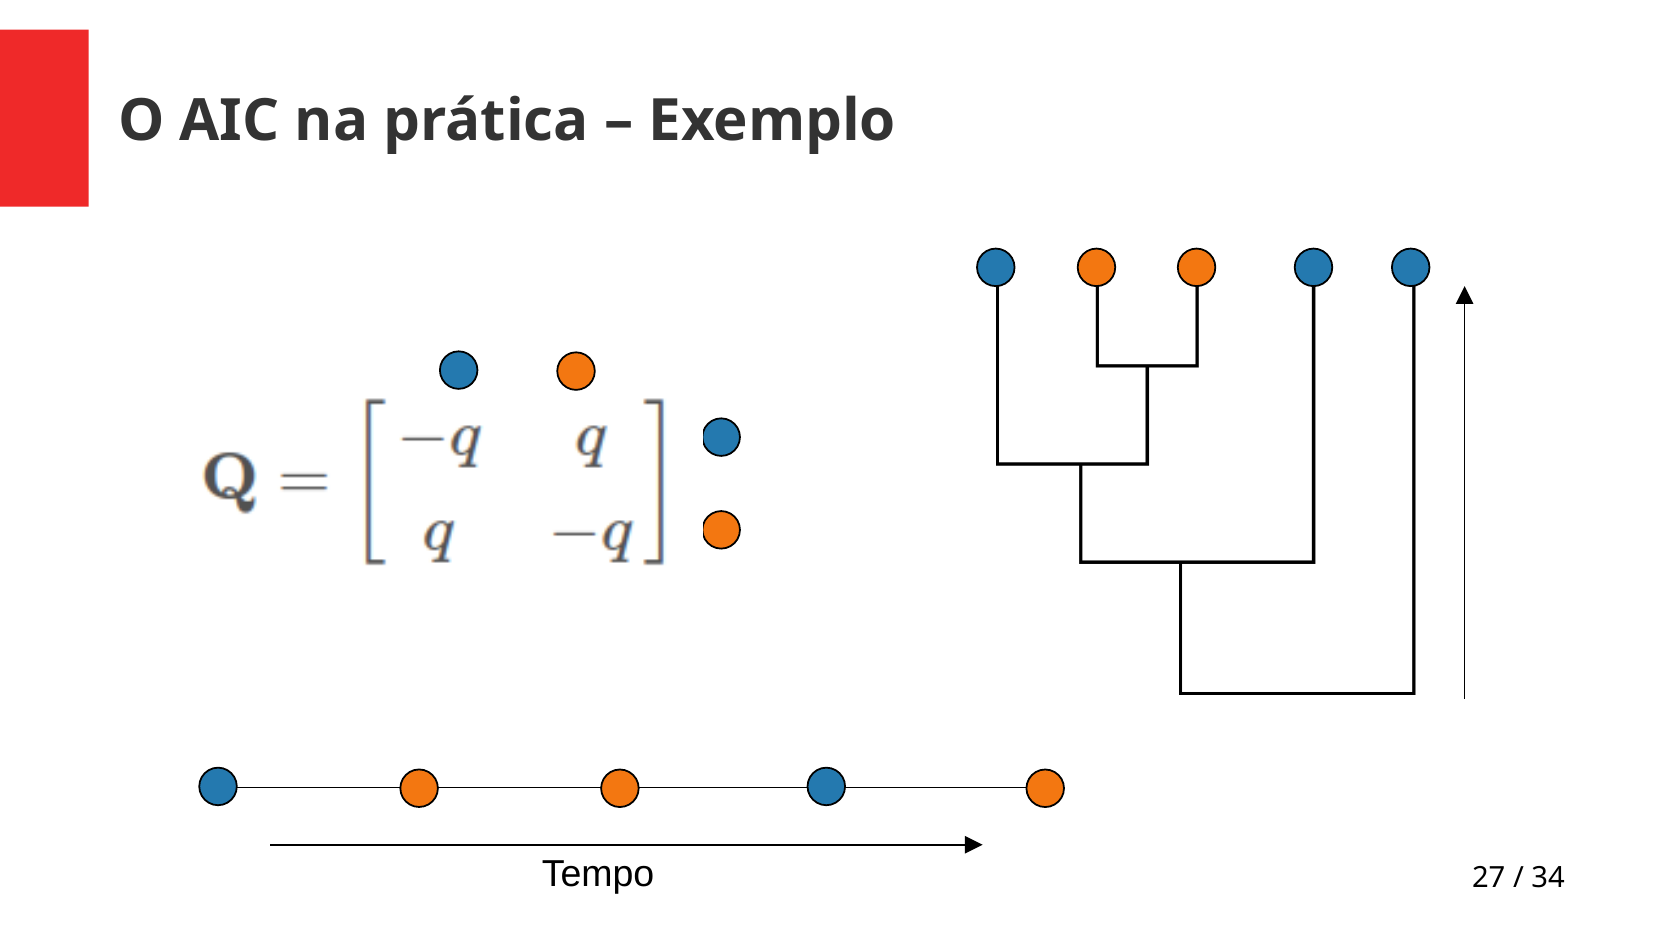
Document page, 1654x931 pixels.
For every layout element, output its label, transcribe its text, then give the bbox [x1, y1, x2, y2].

text_box [400, 769, 438, 807]
text_box [601, 769, 639, 808]
picture [1414, 248, 1428, 258]
text_box [1077, 248, 1116, 287]
text_box [807, 767, 846, 806]
picture [982, 248, 1428, 718]
text_box [199, 767, 237, 806]
text_box [977, 248, 1015, 287]
text_box [439, 351, 478, 389]
title O AIC na prática – Exemplo [118, 29, 1595, 207]
text_box [1026, 769, 1064, 808]
text_box [557, 352, 595, 390]
text_box [1177, 248, 1216, 287]
text_box [1391, 248, 1430, 287]
picture [140, 351, 703, 614]
text_box Tempo [527, 844, 670, 902]
text_box [703, 418, 740, 456]
text_box [703, 511, 740, 549]
picture [982, 248, 992, 253]
text_box [1294, 248, 1333, 287]
